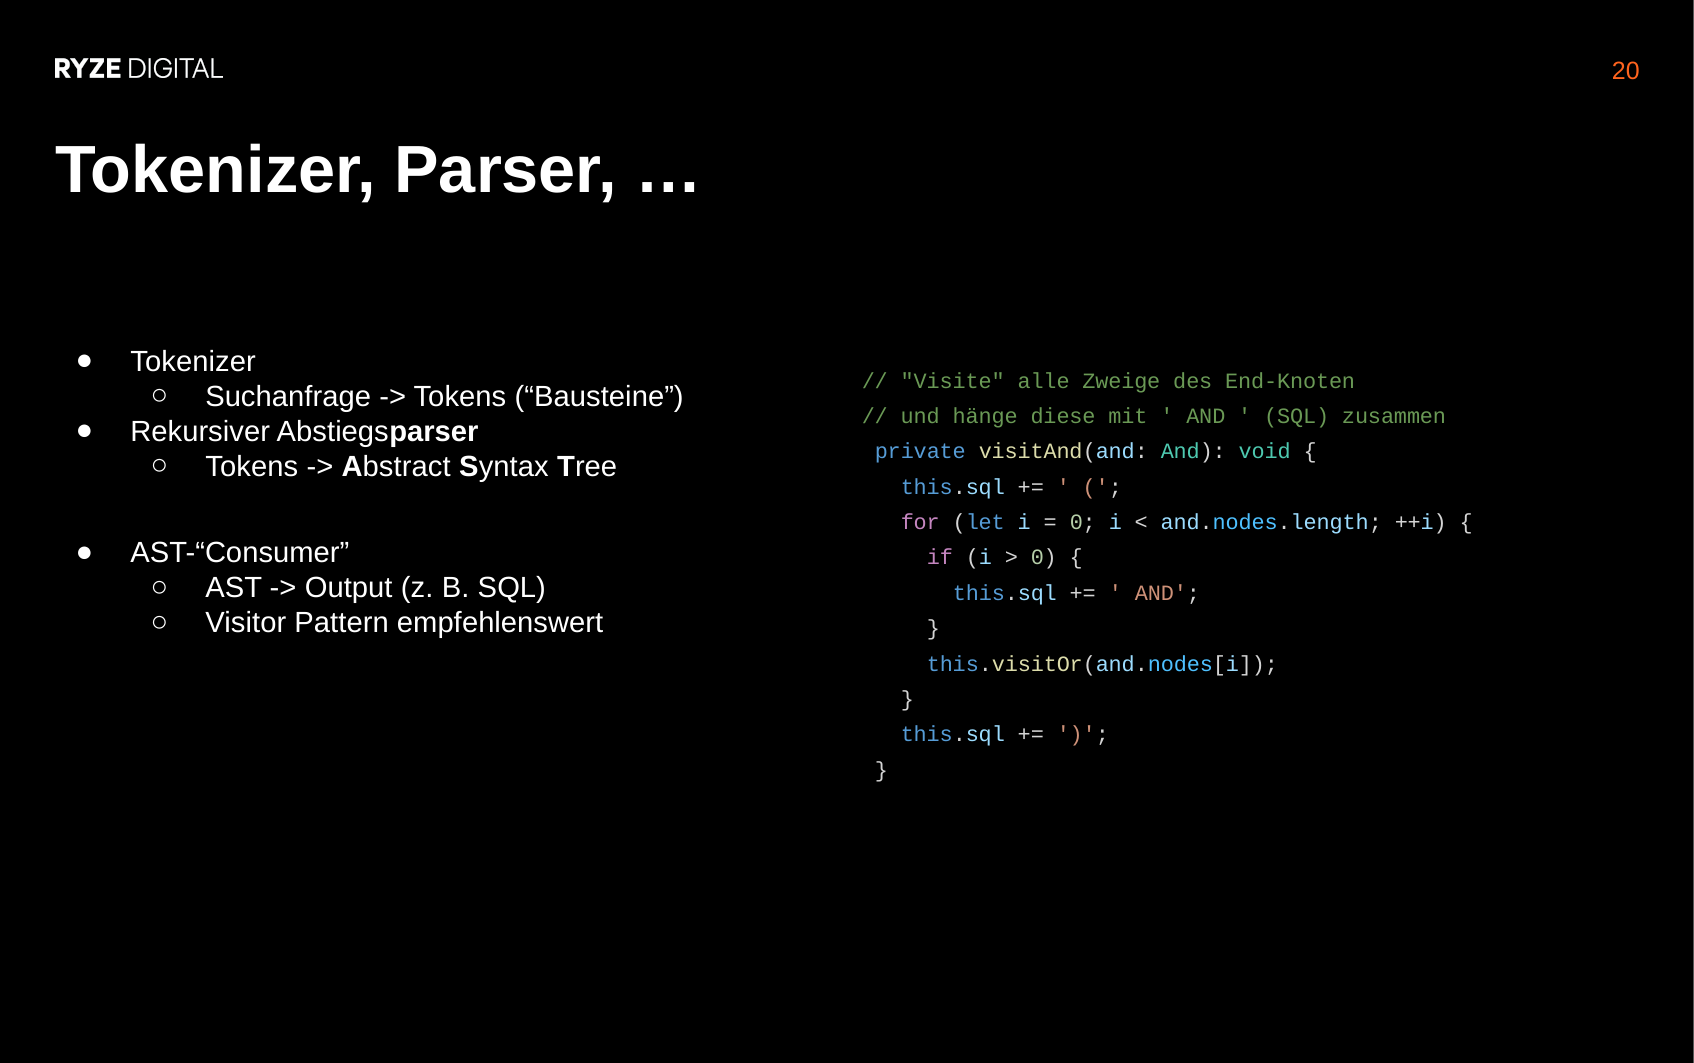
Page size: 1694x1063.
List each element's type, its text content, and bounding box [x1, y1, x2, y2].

text_box // "Visite" alle Zweige des End-Knoten // und hänge diese mit ' AND ' (SQL) zusammen private visitAnd(and: And): void { this.sql += ' ('; for (let i = 0; i < and.nodes.length; ++i) { if (i > 0) { this.sql += ' AND'; } this.visitOr(and.nodes[i]); } this.sql += ')'; } [846, 342, 1694, 797]
picture [55, 58, 223, 78]
list Tokenizer Suchanfrage -> Tokens (“Bausteine”) Rekursiver Abstiegsparser Tokens -> Abstract Syntax Tree AST-“Consumer” AST -> Output (z. B. SQL) Visitor Pattern empfehlenswert [55, 342, 688, 1004]
slide_number <number> [1538, 53, 1640, 85]
list Tokenizer, Parser, … [55, 126, 755, 260]
